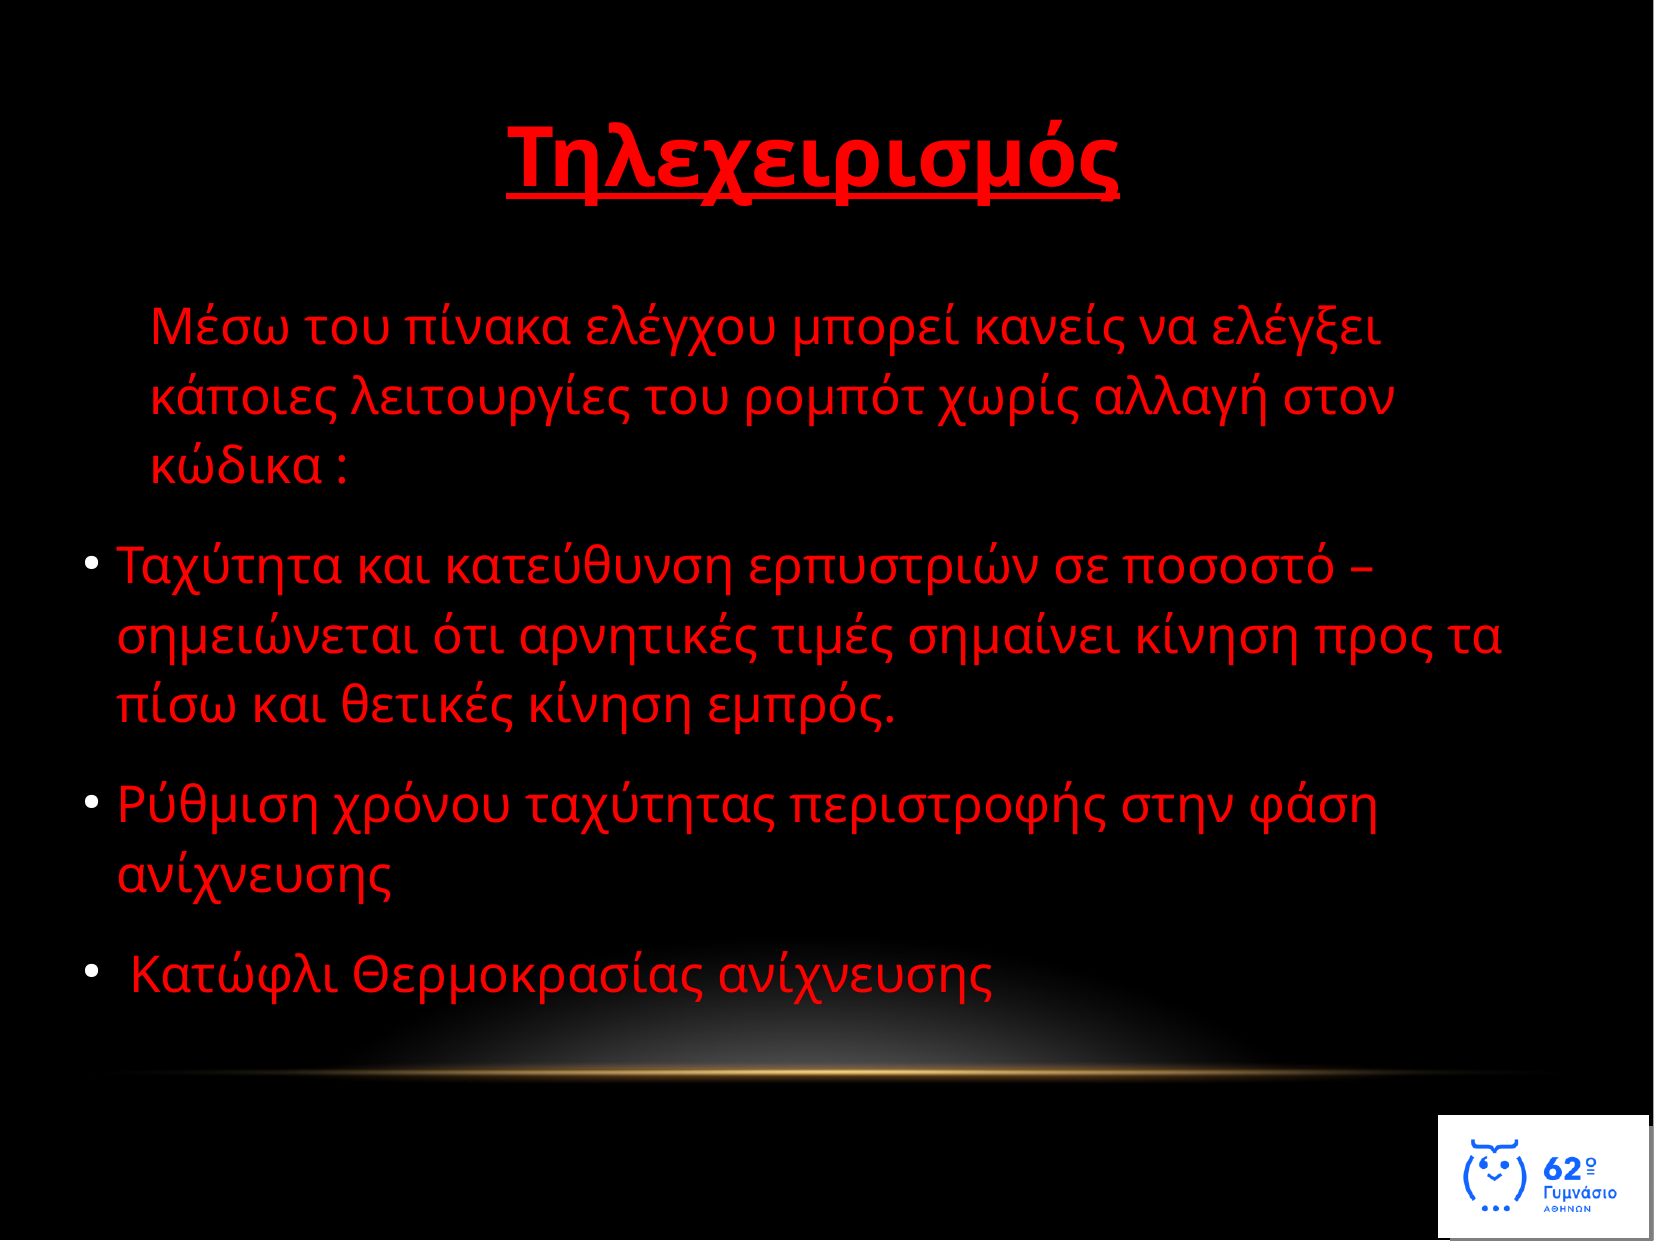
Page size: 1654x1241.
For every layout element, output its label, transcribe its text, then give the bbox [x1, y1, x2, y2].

title Τηλεχειρισμός [82, 49, 1571, 257]
picture [0, 0, 1654, 1240]
list Μέσω του πίνακα ελέγχου μπορεί κανείς να ελέγξει κάποιες λειτουργίες του ρομπότ χωρίς αλλαγή στον κώδικα : Ταχύτητα και κατεύθυνση ερπυστριών σε ποσοστό – σημειώνεται ότι αρνητικές τιμές σημαίνει κίνηση προς τα πίσω και θετικές κίνηση εμπρός. Ρύθμιση χρόνου ταχύτητας περιστροφής στην φάση ανίχνευσης Κατώφλι Θερμοκρασίας ανίχνευσης [82, 290, 1571, 1010]
